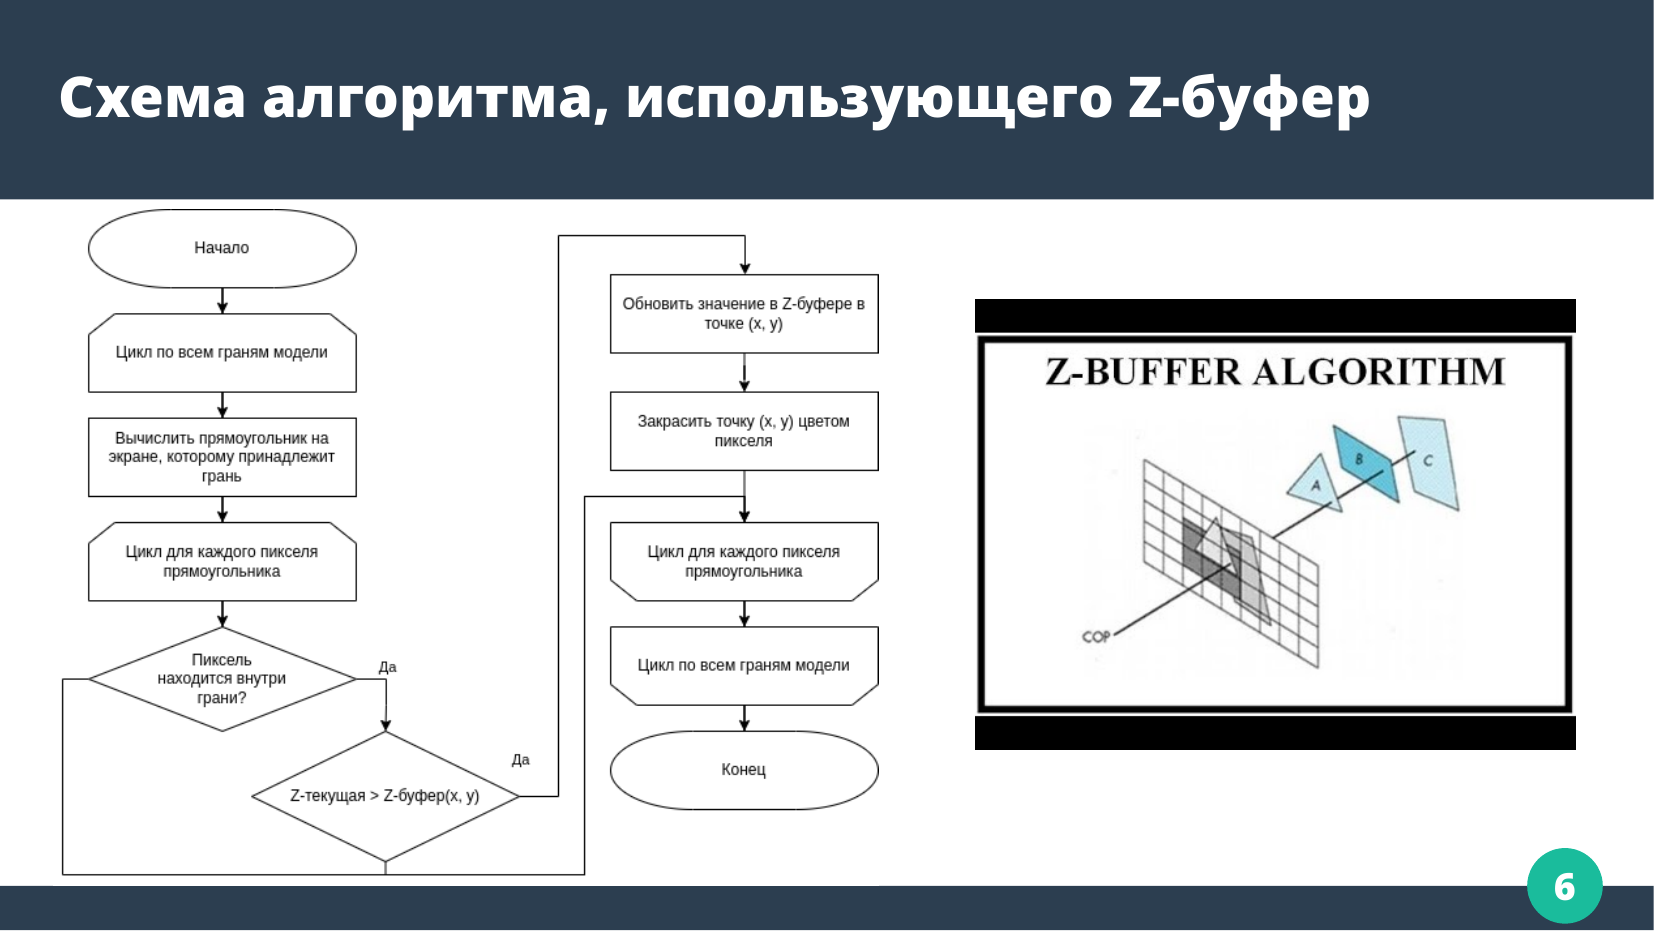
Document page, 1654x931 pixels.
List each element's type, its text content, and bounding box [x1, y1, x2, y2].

title Схема алгоритма, использующего Z-буфер [59, 37, 1595, 155]
picture [53, 209, 879, 886]
picture [975, 299, 1576, 750]
